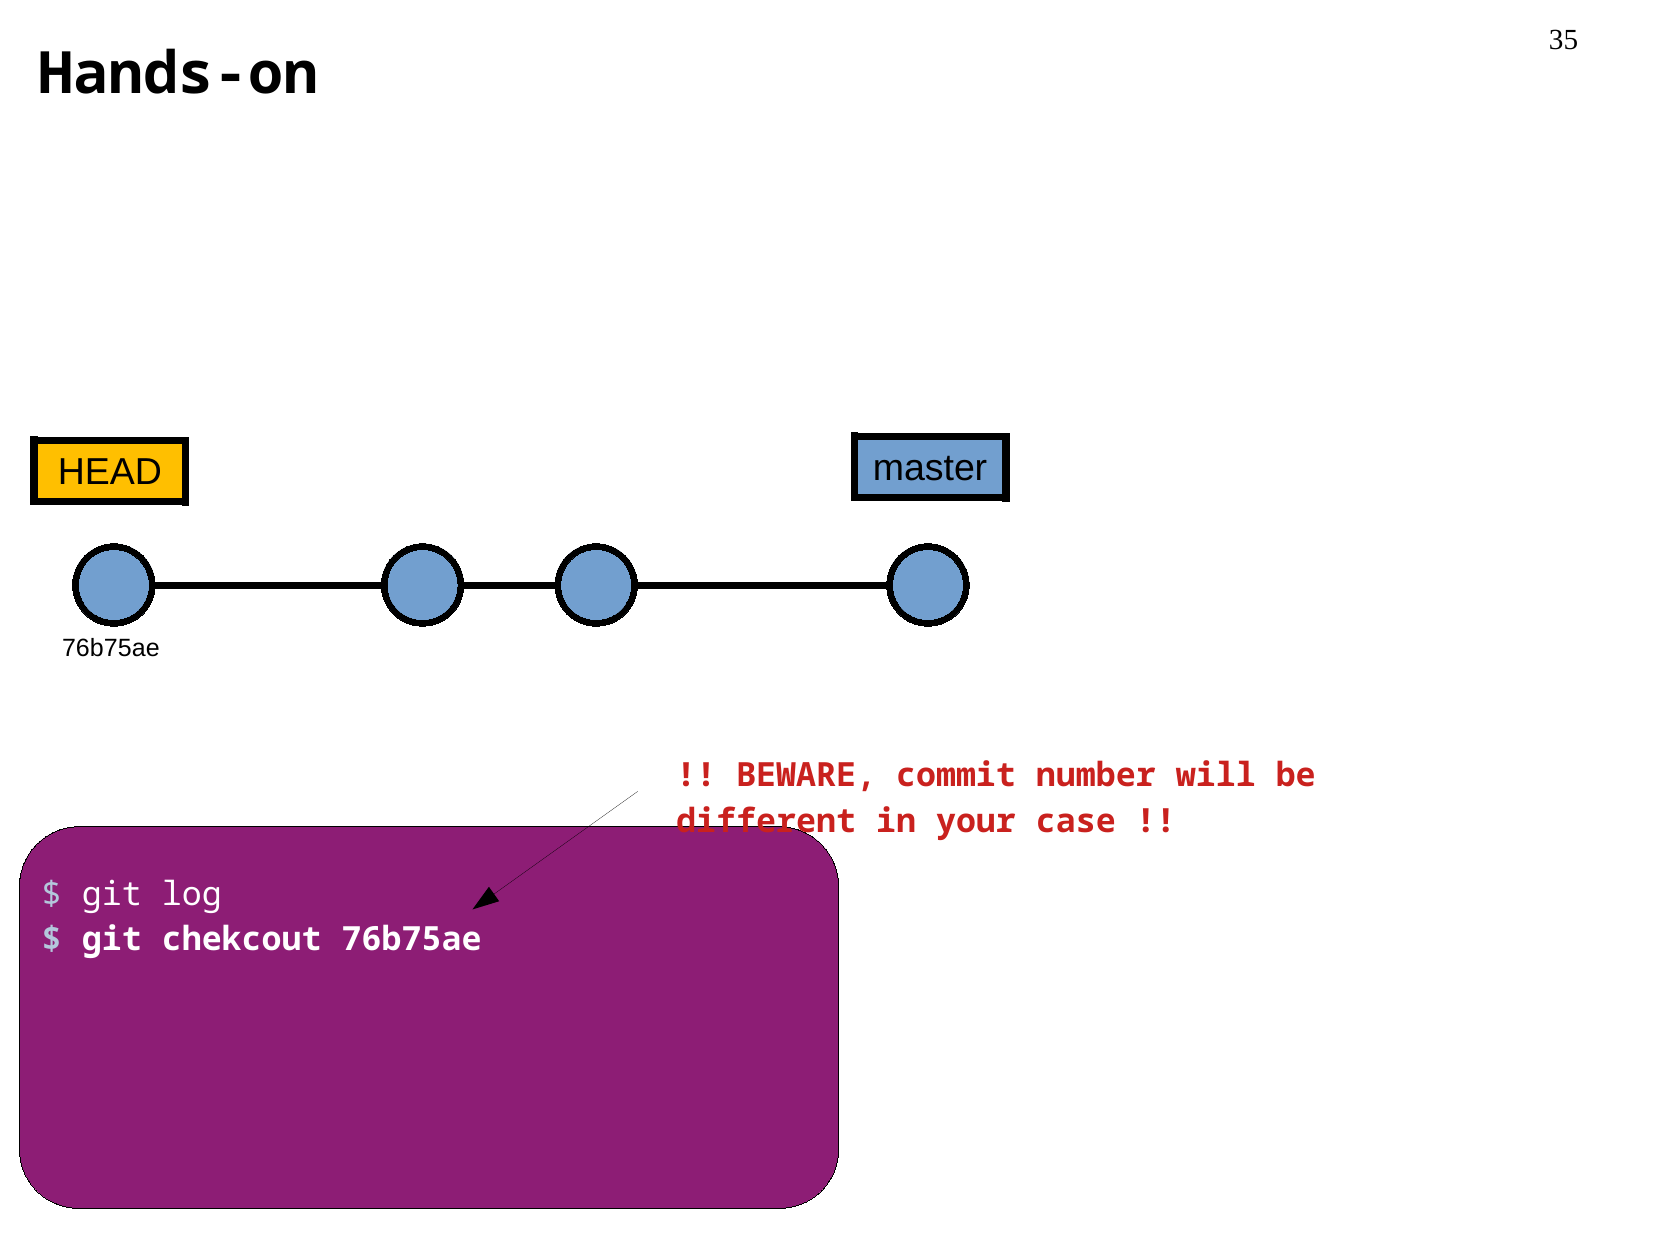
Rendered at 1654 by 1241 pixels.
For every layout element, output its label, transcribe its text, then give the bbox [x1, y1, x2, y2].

text_box [30, 436, 189, 506]
text_box [851, 432, 1010, 502]
text_box $ git log $ git chekcout 76b75ae [26, 862, 638, 1028]
text_box [72, 543, 970, 627]
text_box [19, 826, 839, 1209]
text_box HEAD [38, 444, 182, 498]
text_box 76b75ae [47, 625, 221, 683]
text_box Hands-on [23, 23, 969, 169]
text_box !! BEWARE, commit number will be different in your case !! [661, 744, 1477, 835]
text_box master [858, 440, 1002, 494]
